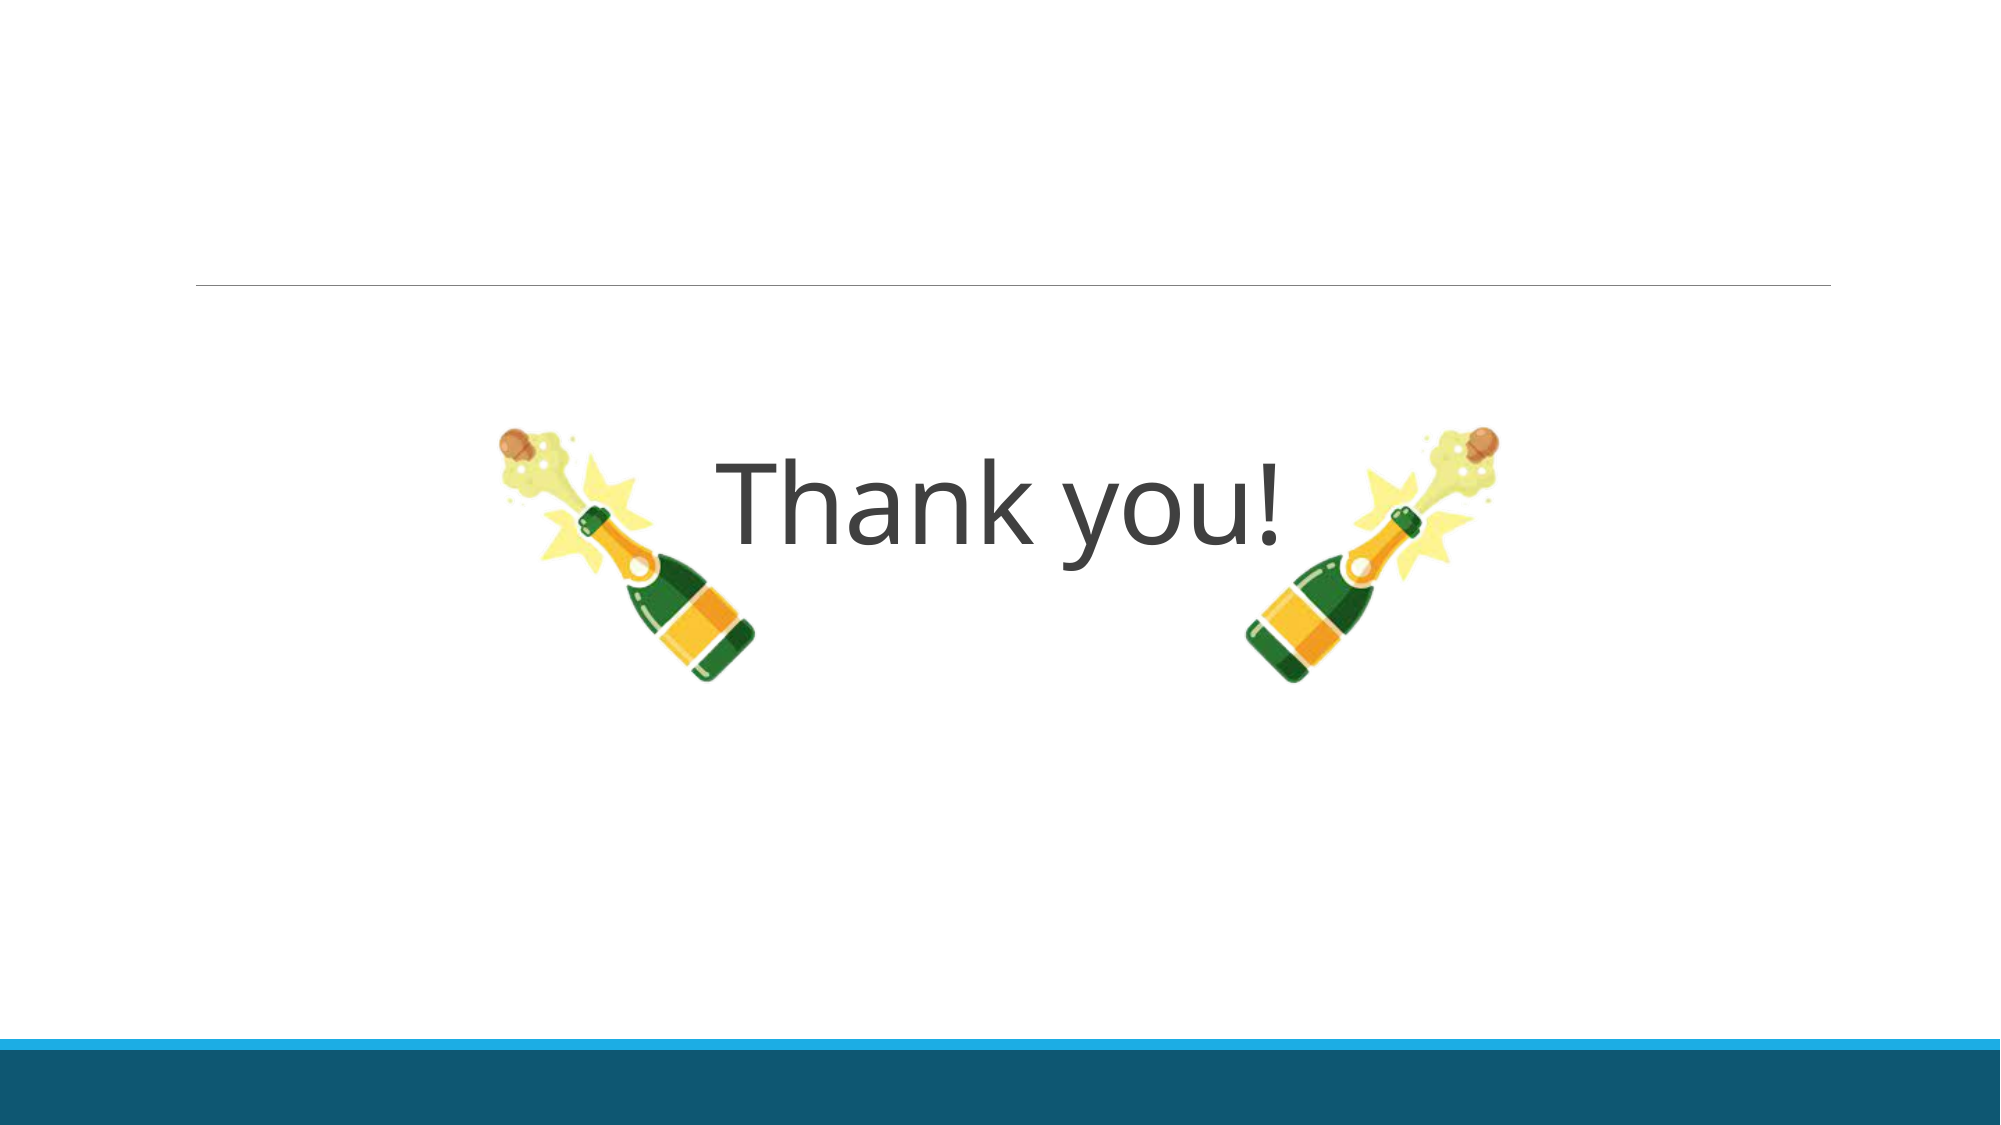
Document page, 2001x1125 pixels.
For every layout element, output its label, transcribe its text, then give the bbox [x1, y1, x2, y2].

picture [466, 394, 779, 707]
picture [1221, 394, 1534, 707]
title Thank you! [174, 337, 1825, 576]
